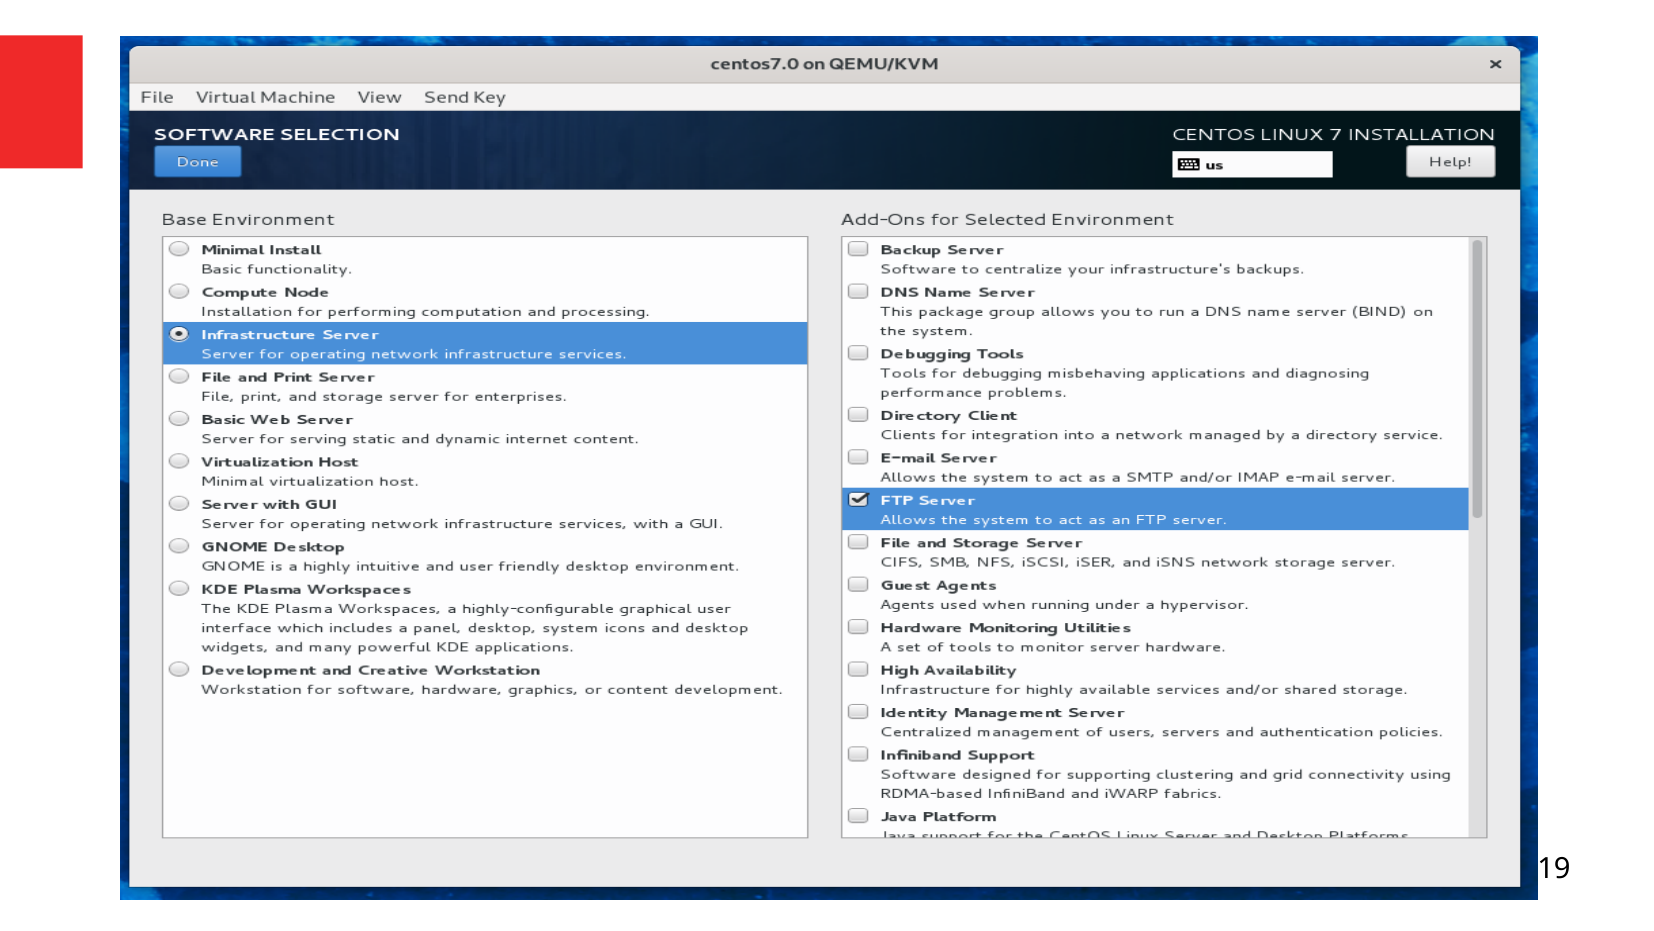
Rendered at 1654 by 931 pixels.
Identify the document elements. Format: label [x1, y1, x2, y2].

picture [120, 36, 1538, 901]
